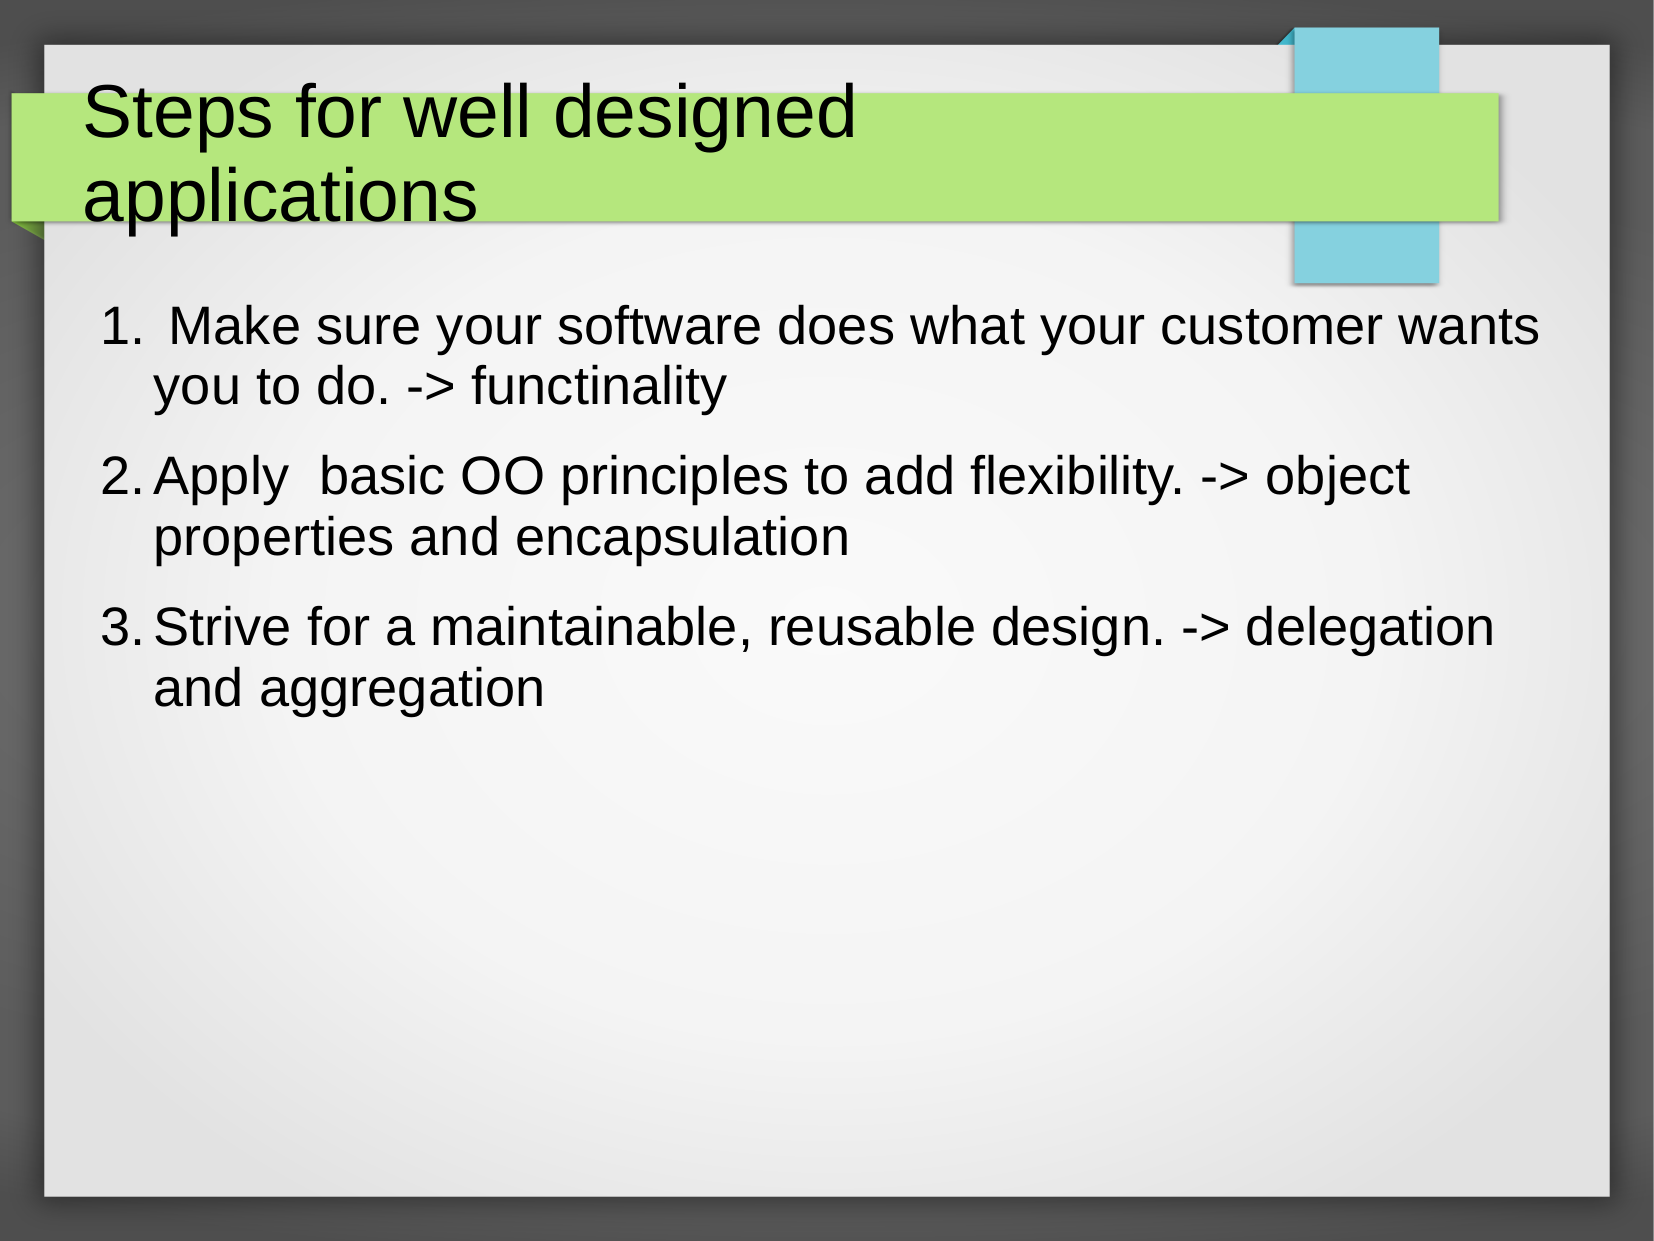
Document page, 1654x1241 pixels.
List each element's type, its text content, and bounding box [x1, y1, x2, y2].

title Steps for well designed applications [82, 69, 1264, 238]
picture [0, 0, 1654, 1241]
list Make sure your software does what your customer wants you to do. -> functinality Apply basic OO principles to add flexibility. -> object properties and encapsulation Strive for a maintainable, reusable design. -> delegation and aggregation [82, 295, 1571, 1015]
